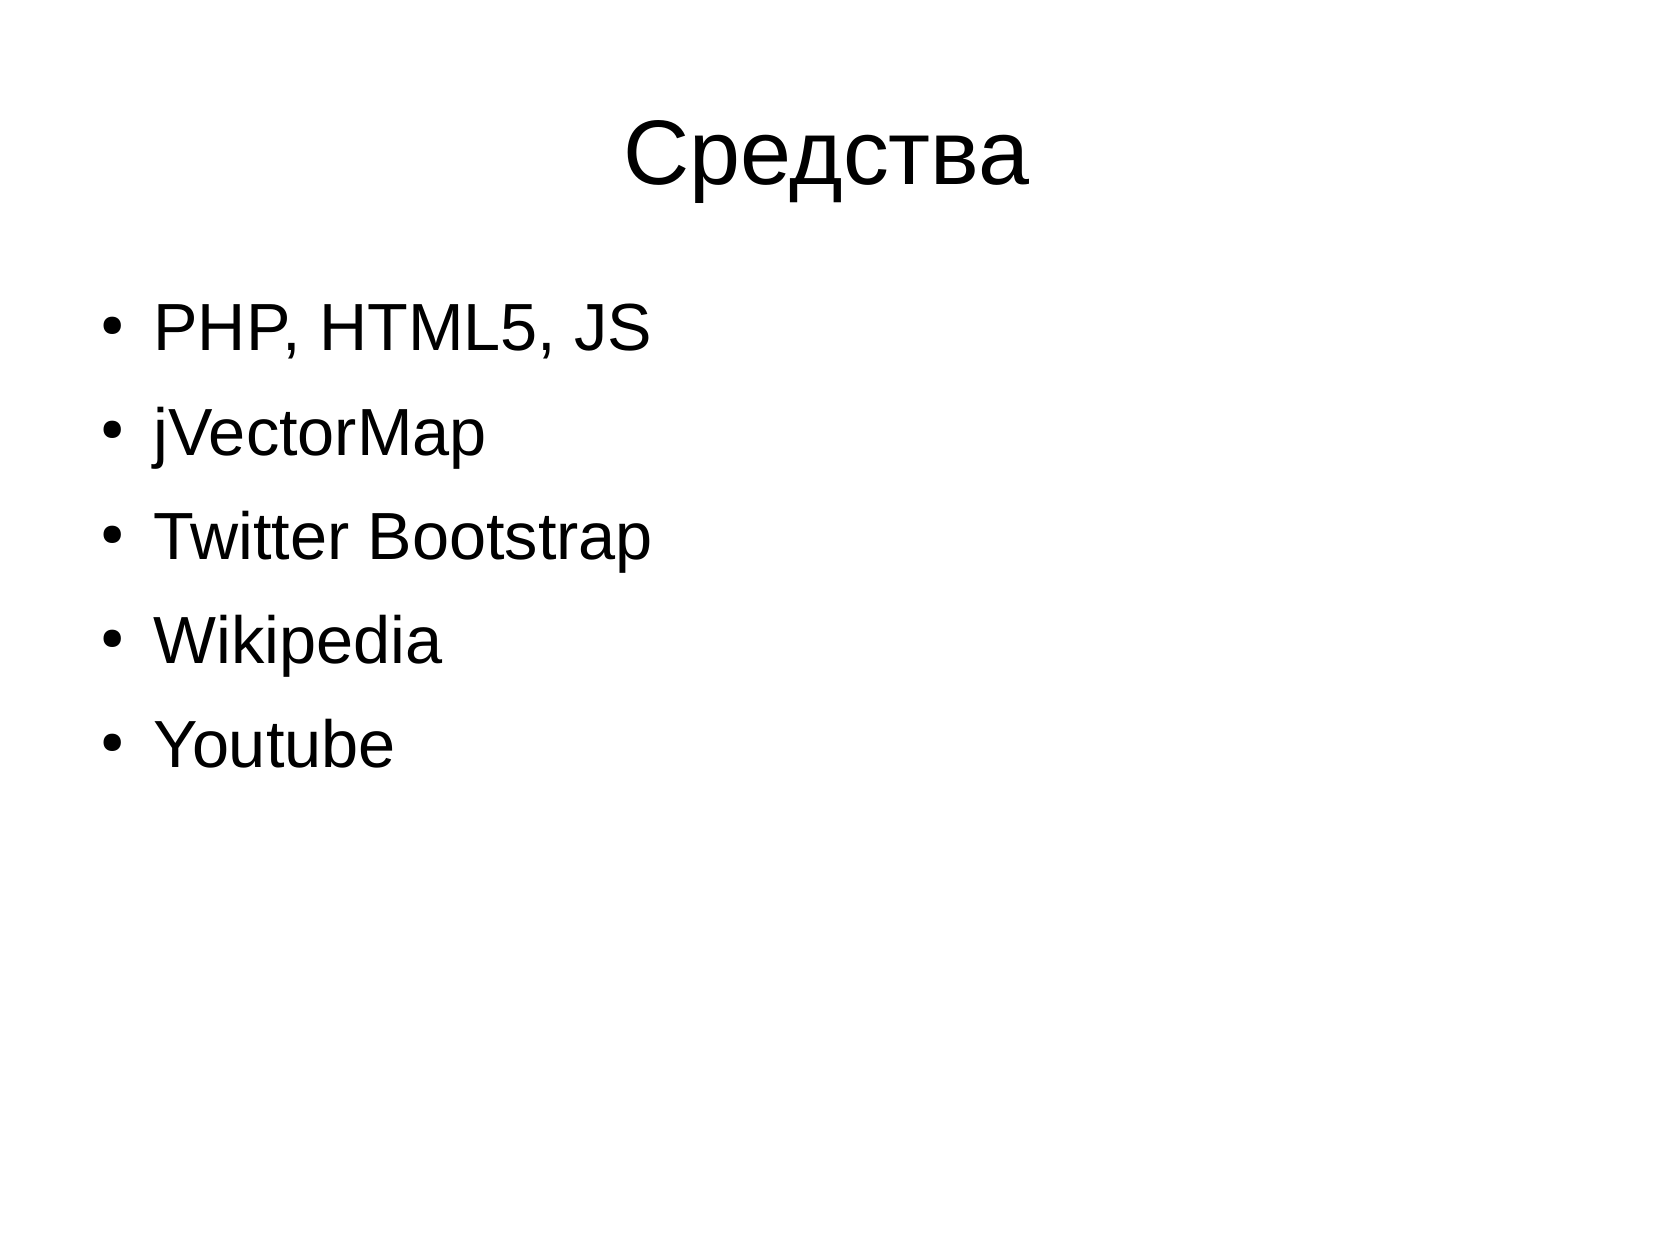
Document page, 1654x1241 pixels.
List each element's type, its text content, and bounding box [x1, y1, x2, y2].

list PHP, HTML5, JS jVectorMap Twitter Bootstrap Wikipedia Youtube [82, 290, 1571, 1010]
title Средства [82, 49, 1571, 257]
